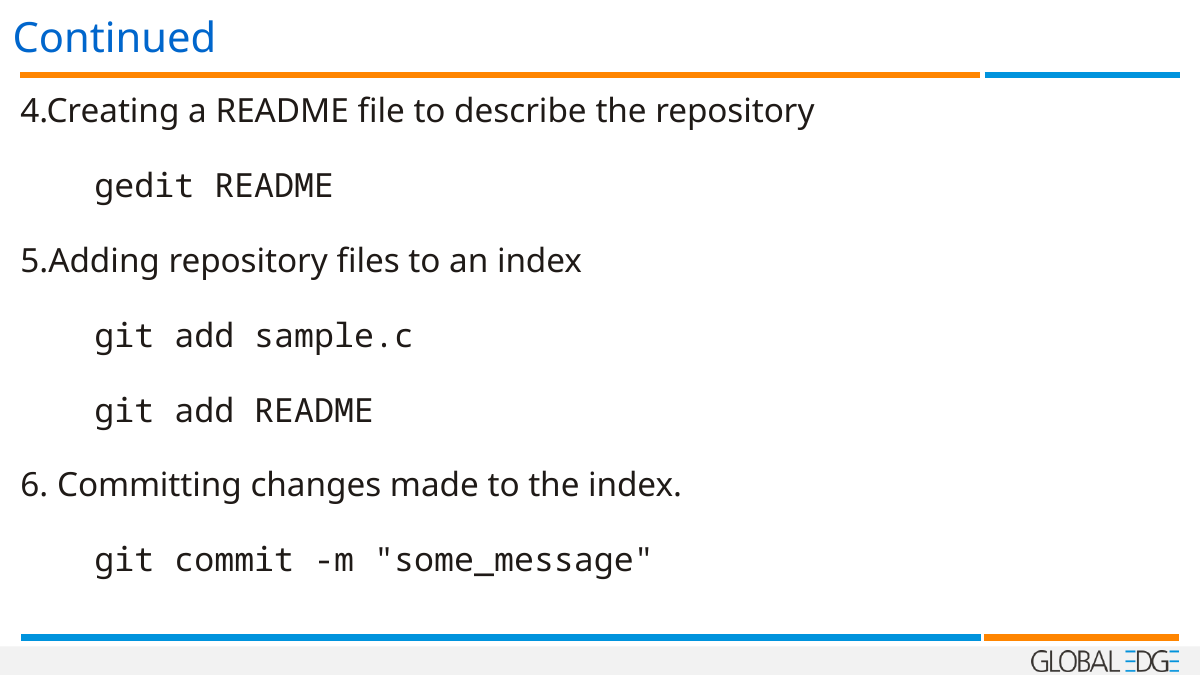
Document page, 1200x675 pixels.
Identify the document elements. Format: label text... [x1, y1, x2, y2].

title Continued [12, 9, 1088, 63]
picture [1031, 650, 1179, 672]
list 4.Creating a README file to describe the repository gedit README 5.Adding repository files to an index git add sample.c git add README 6. Committing changes made to the index. git commit -m "some_message" [20, 87, 1179, 628]
